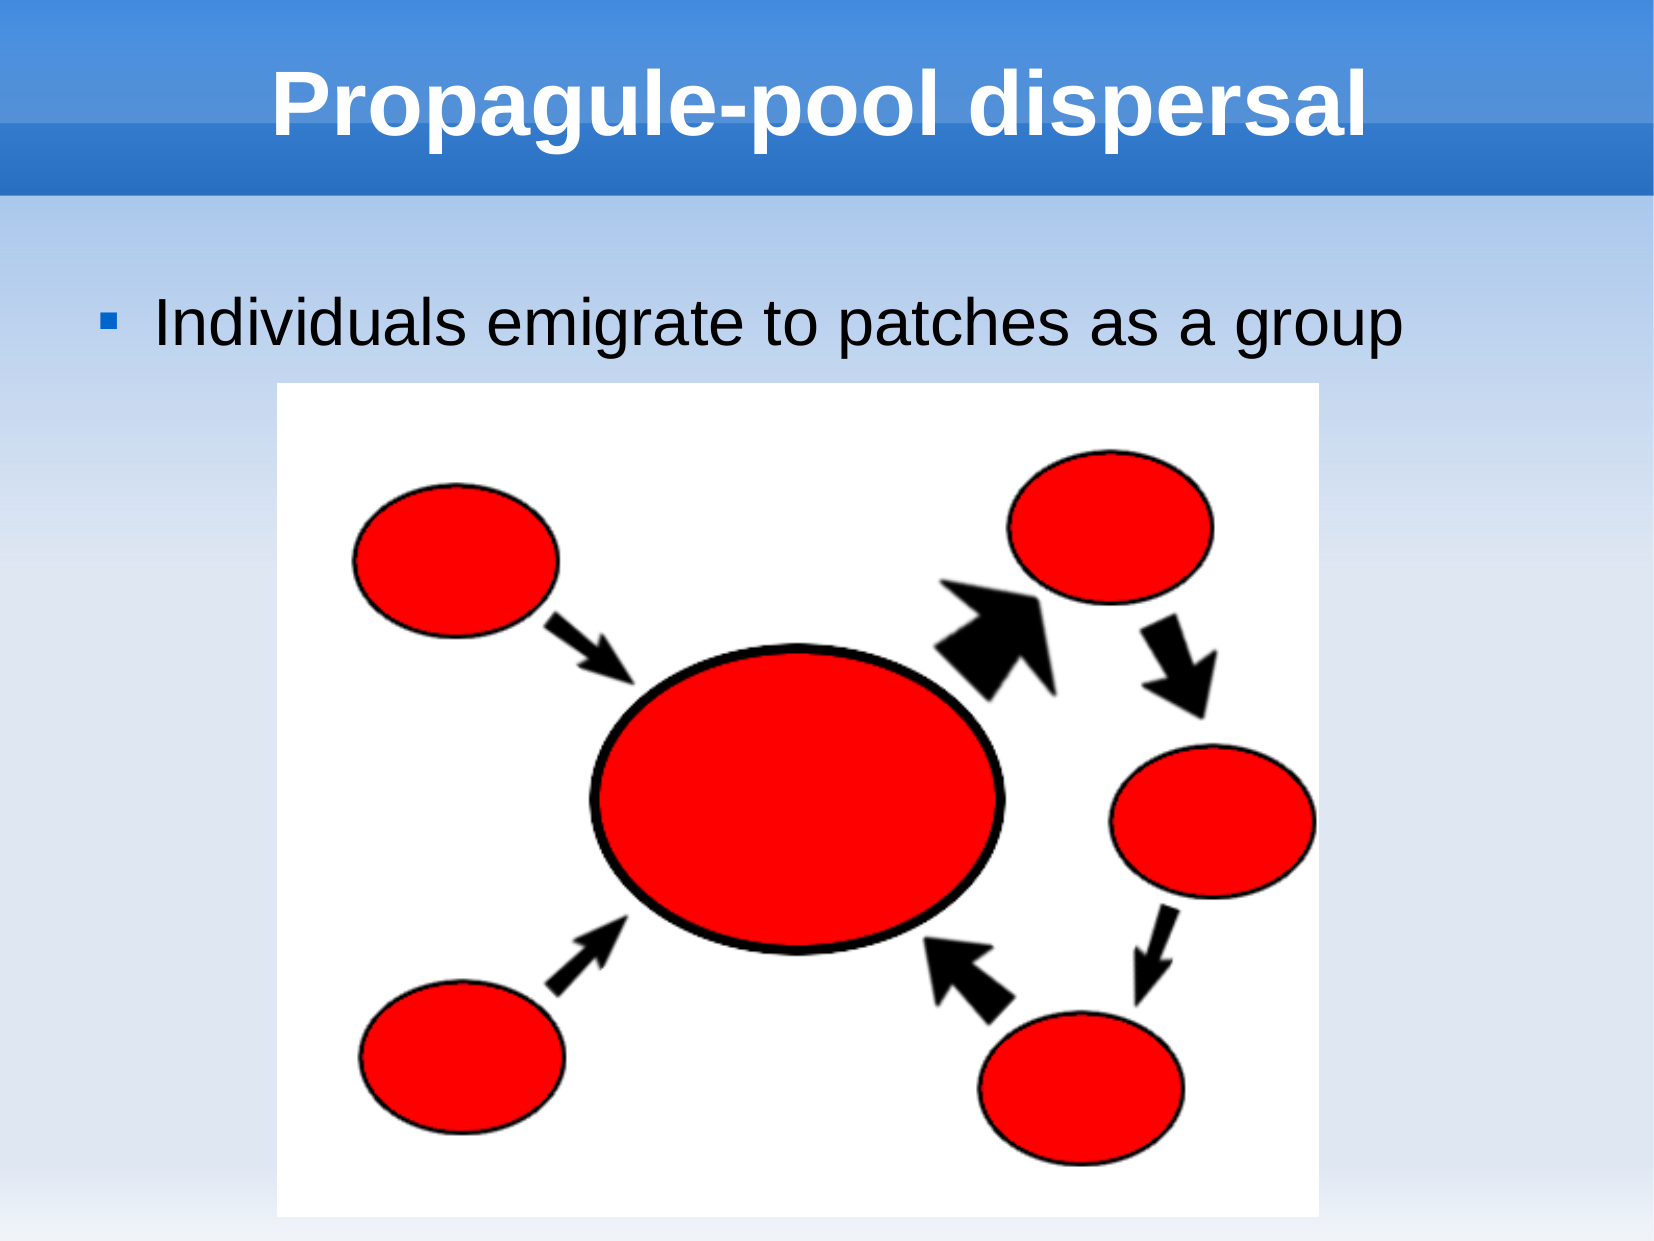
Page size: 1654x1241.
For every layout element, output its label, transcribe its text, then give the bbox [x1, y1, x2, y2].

picture [0, 0, 1654, 1241]
list Individuals emigrate to patches as a group [82, 290, 1571, 1094]
title Propagule-pool dispersal [76, 7, 1565, 200]
